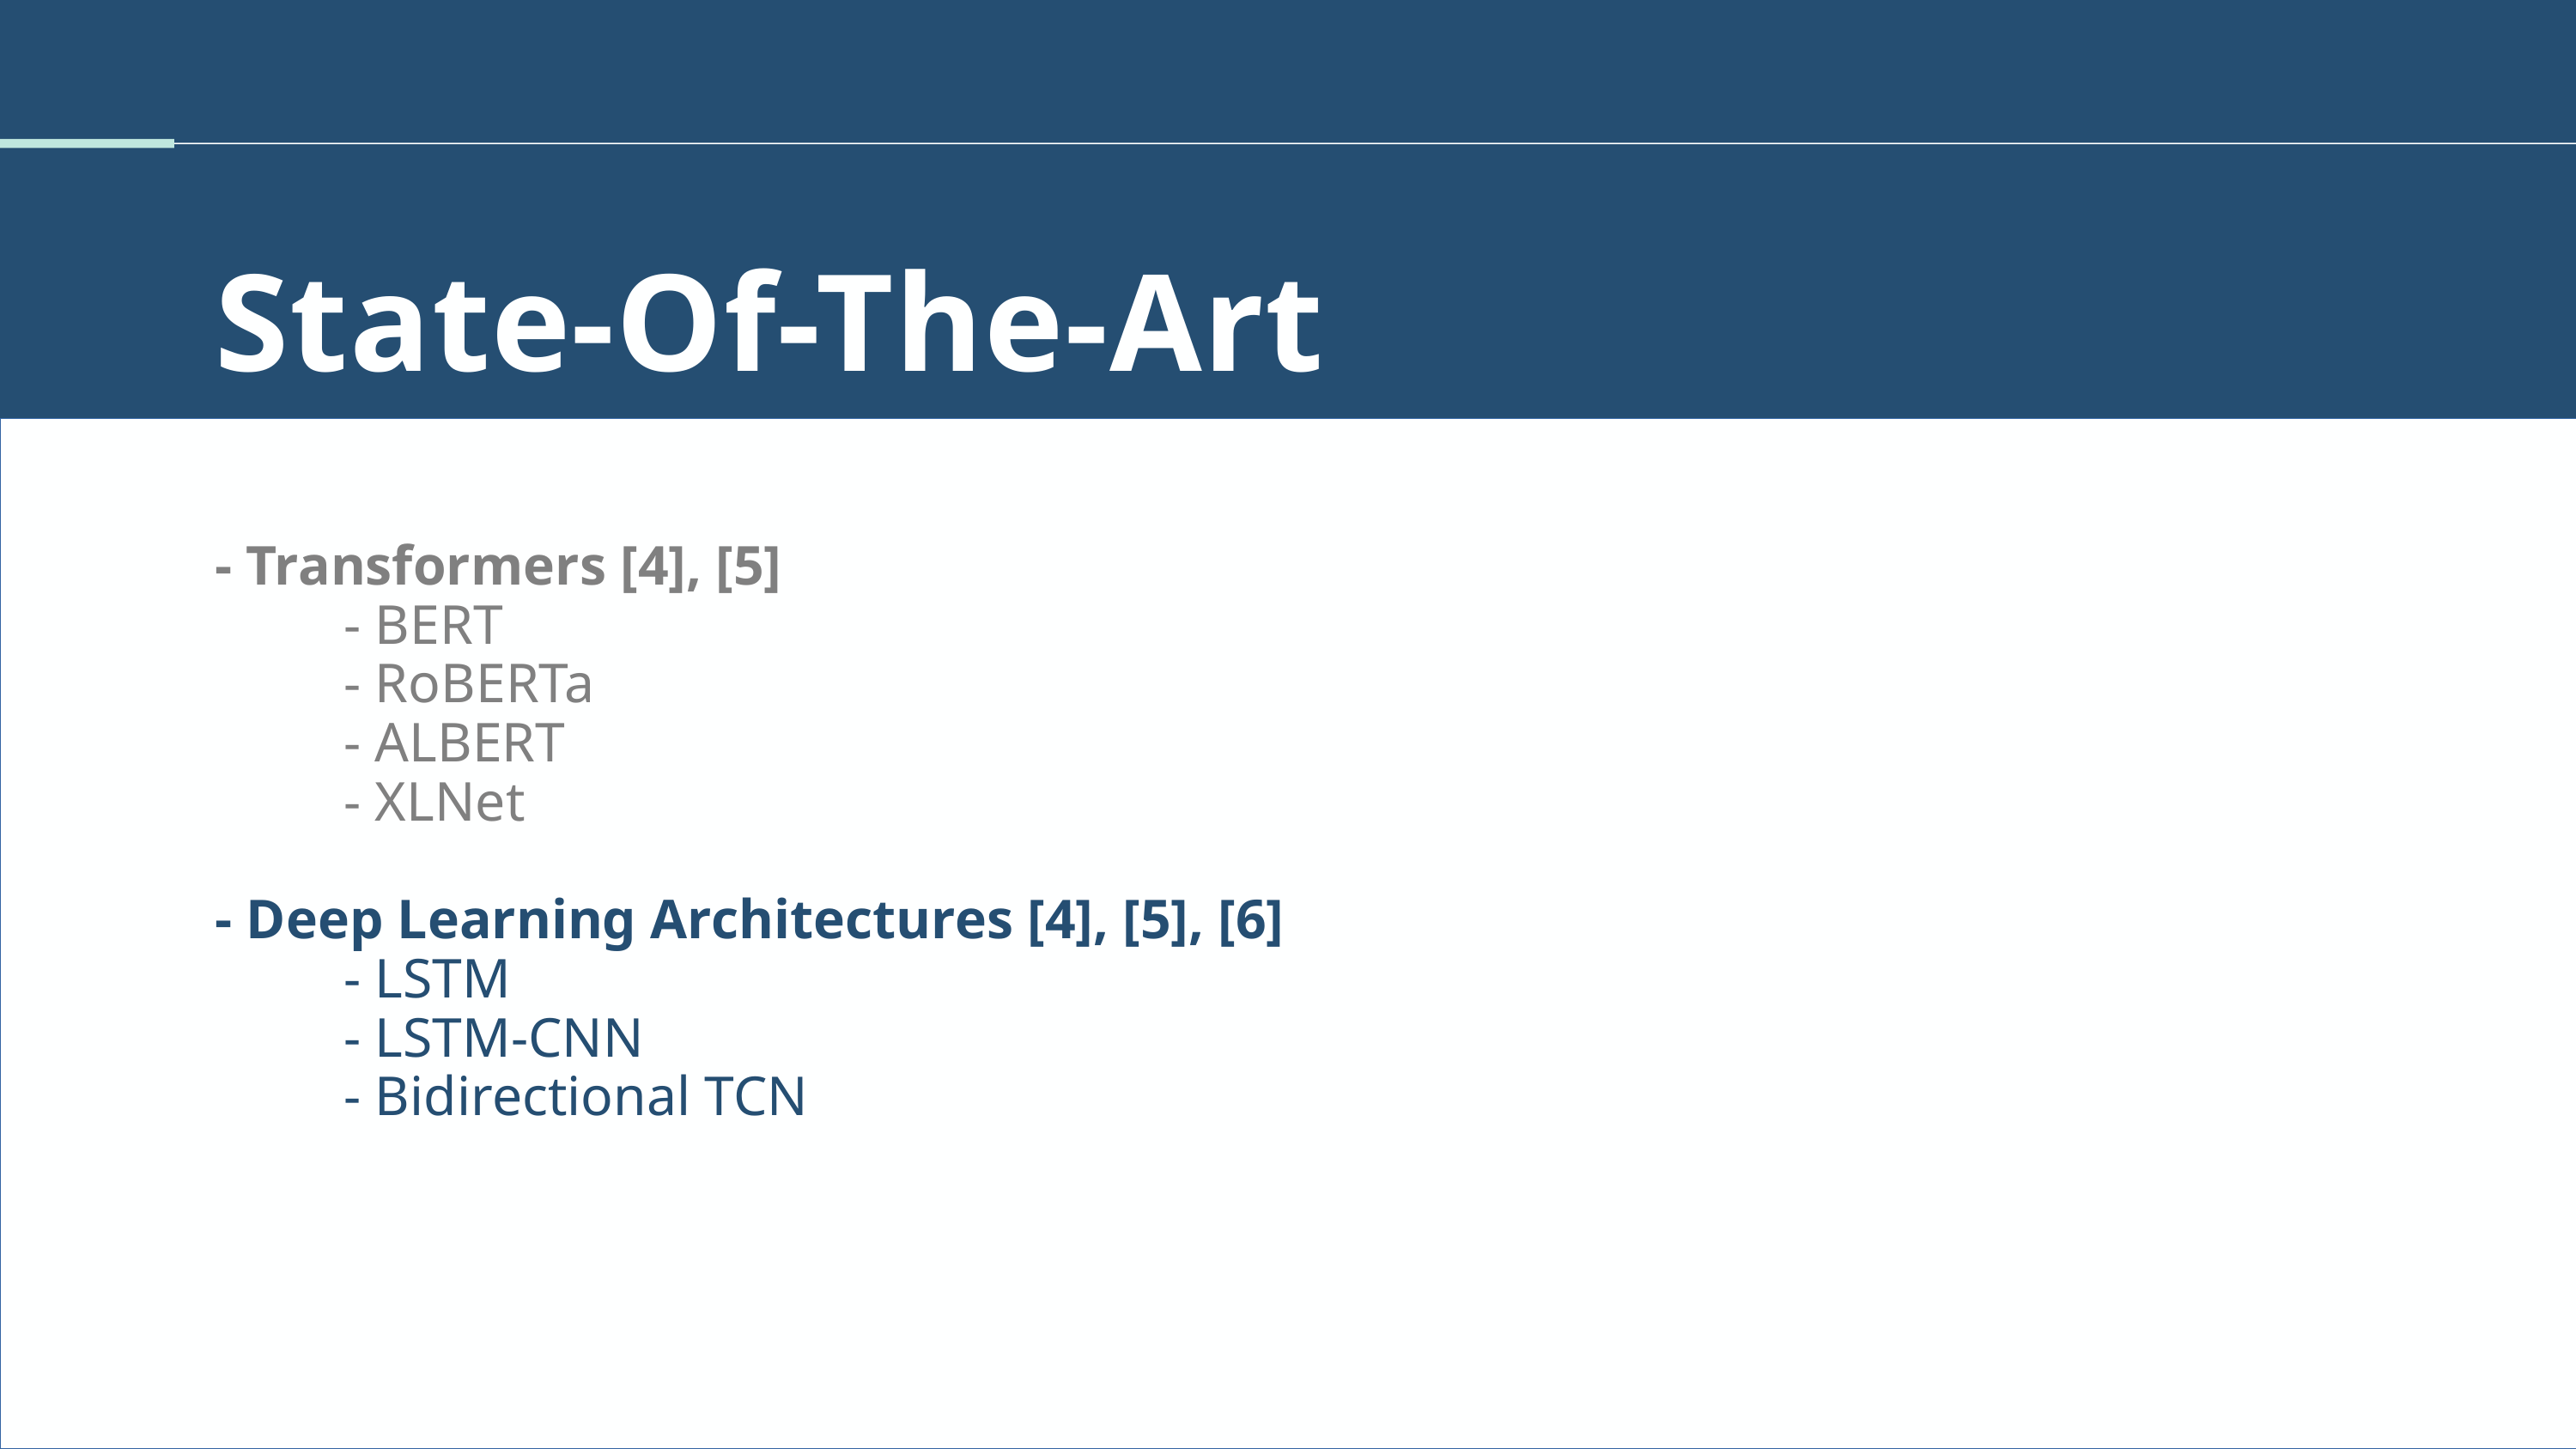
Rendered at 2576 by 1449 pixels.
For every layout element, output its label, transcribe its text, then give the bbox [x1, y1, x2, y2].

text_box [0, 138, 2576, 149]
text_box [0, 418, 2576, 1449]
text_box State-Of-The-Art [215, 250, 1352, 398]
text_box - Transformers [4], [5] - BERT - RoBERTa - ALBERT - XLNet - Deep Learning Architectures [4], [5], [6] - LSTM - LSTM-CNN - Bidirectional TCN [215, 536, 1352, 1127]
